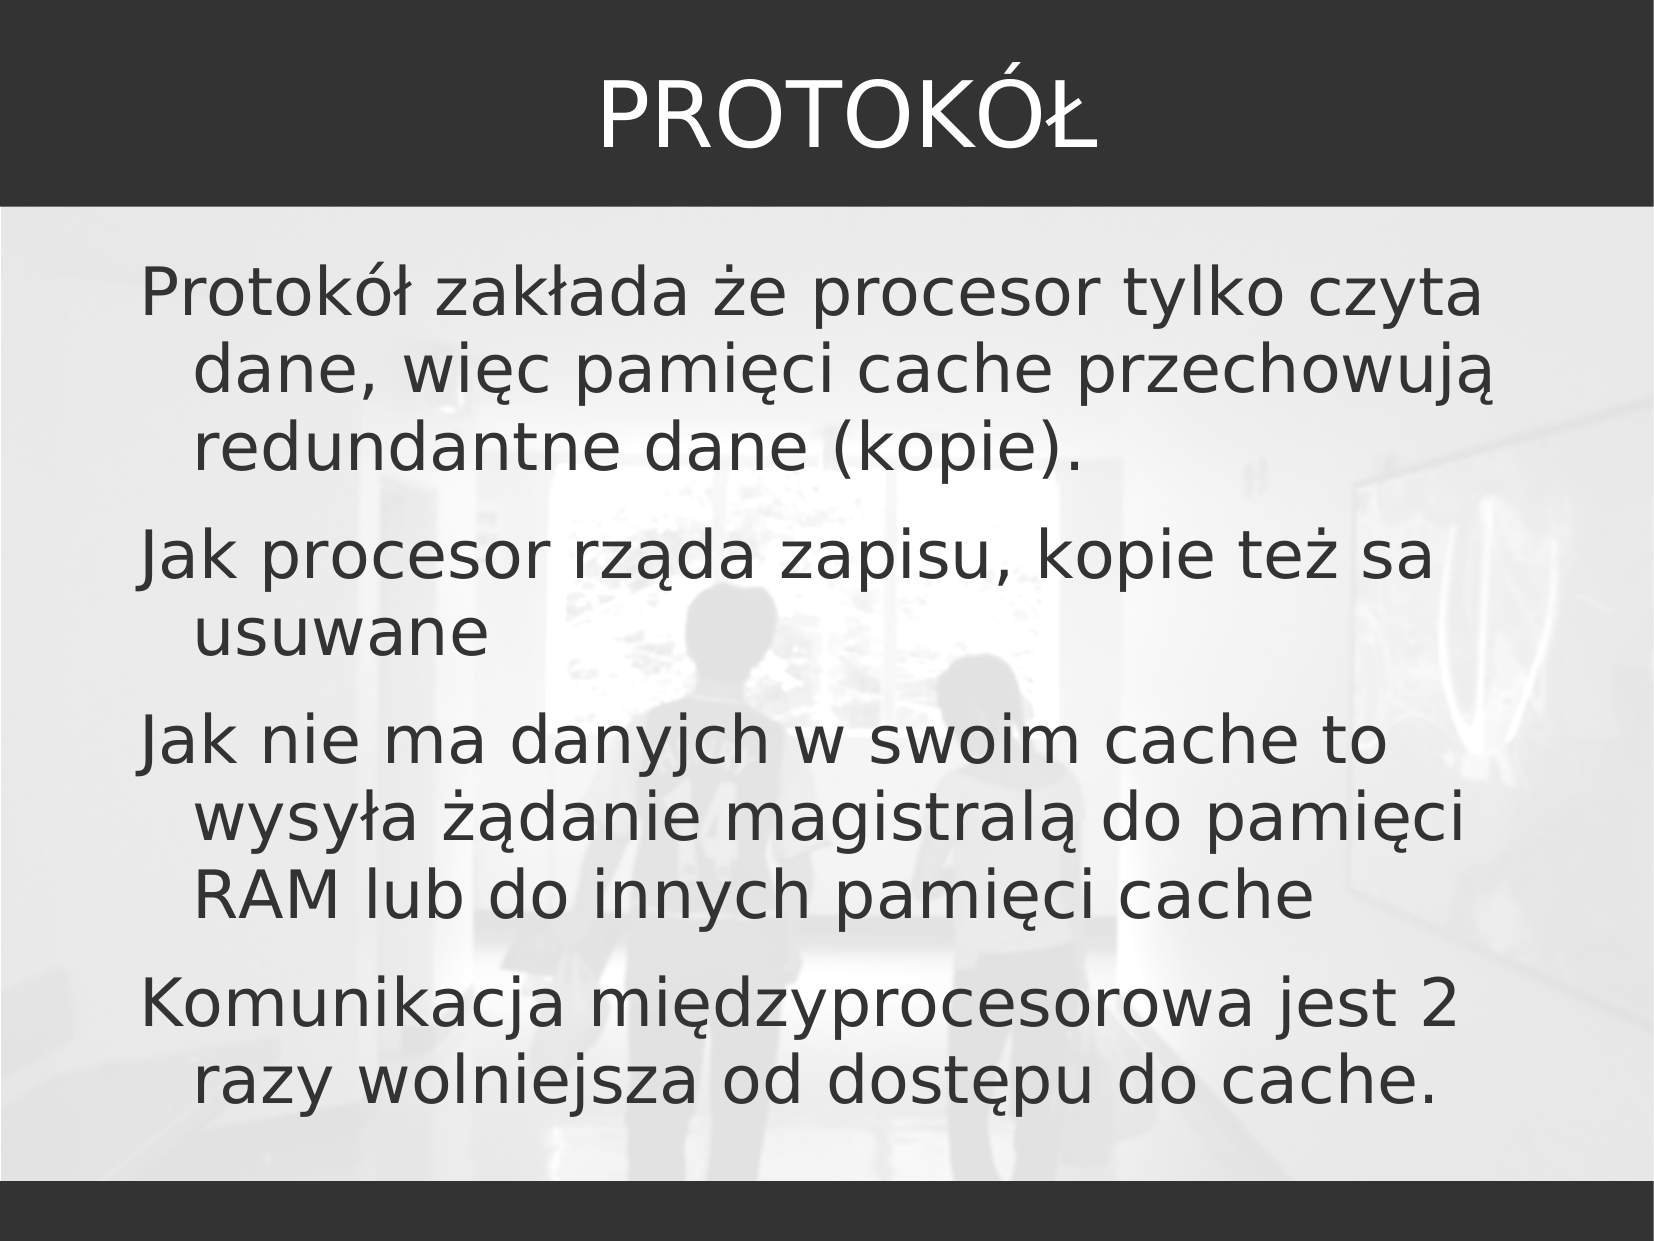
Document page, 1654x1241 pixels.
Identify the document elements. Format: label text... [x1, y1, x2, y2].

title PROTOKÓŁ [141, 55, 1554, 177]
list Protokół zakłada że procesor tylko czyta dane, więc pamięci cache przechowują redundantne dane (kopie). Jak procesor rząda zapisu, kopie też sa usuwane Jak nie ma danyjch w swoim cache to wysyła żądanie magistralą do pamięci RAM lub do innych pamięci cache Komunikacja międzyprocesorowa jest 2 razy wolniejsza od dostępu do cache. [121, 253, 1534, 1127]
